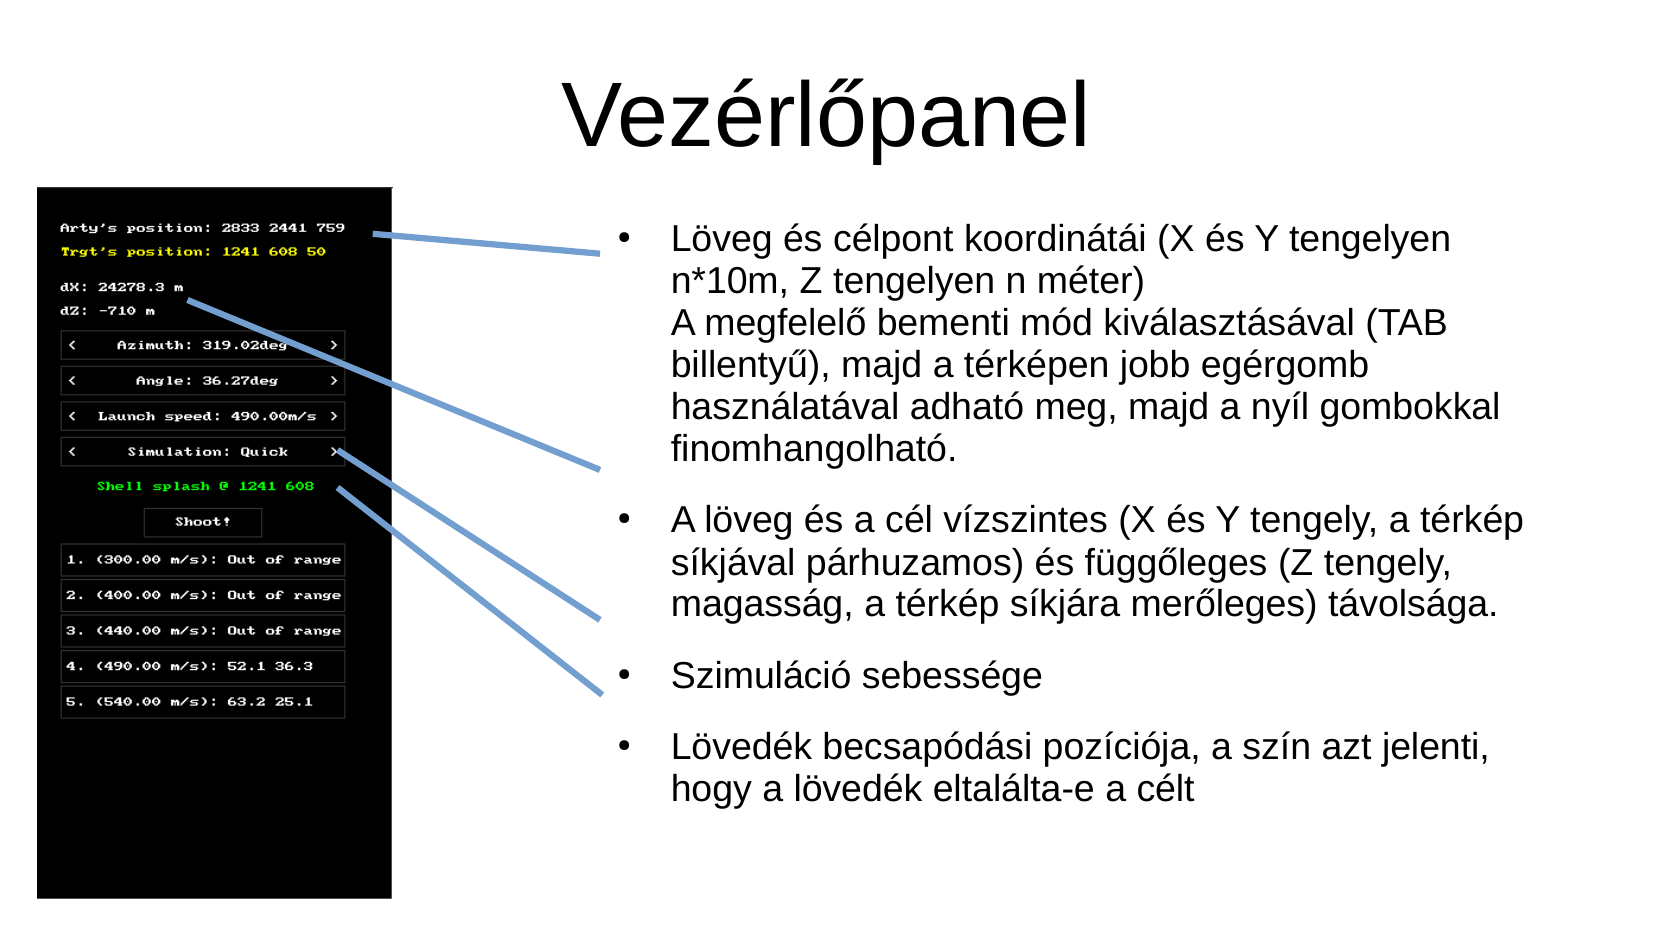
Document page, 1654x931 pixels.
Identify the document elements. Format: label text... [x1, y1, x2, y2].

list Löveg és célpont koordinátái (X és Y tengelyen n*10m, Z tengelyen n méter) A megfelelő bementi mód kiválasztásával (TAB billentyű), majd a térképen jobb egérgomb használatával adható meg, majd a nyíl gombokkal finomhangolható. A löveg és a cél vízszintes (X és Y tengely, a térkép síkjával párhuzamos) és függőleges (Z tengely, magasság, a térkép síkjára merőleges) távolsága. Szimuláció sebessége Lövedék becsapódási pozíciója, a szín azt jelenti, hogy a lövedék eltalálta-e a célt [600, 217, 1571, 863]
picture [37, 187, 393, 900]
title Vezérlőpanel [82, 37, 1571, 193]
